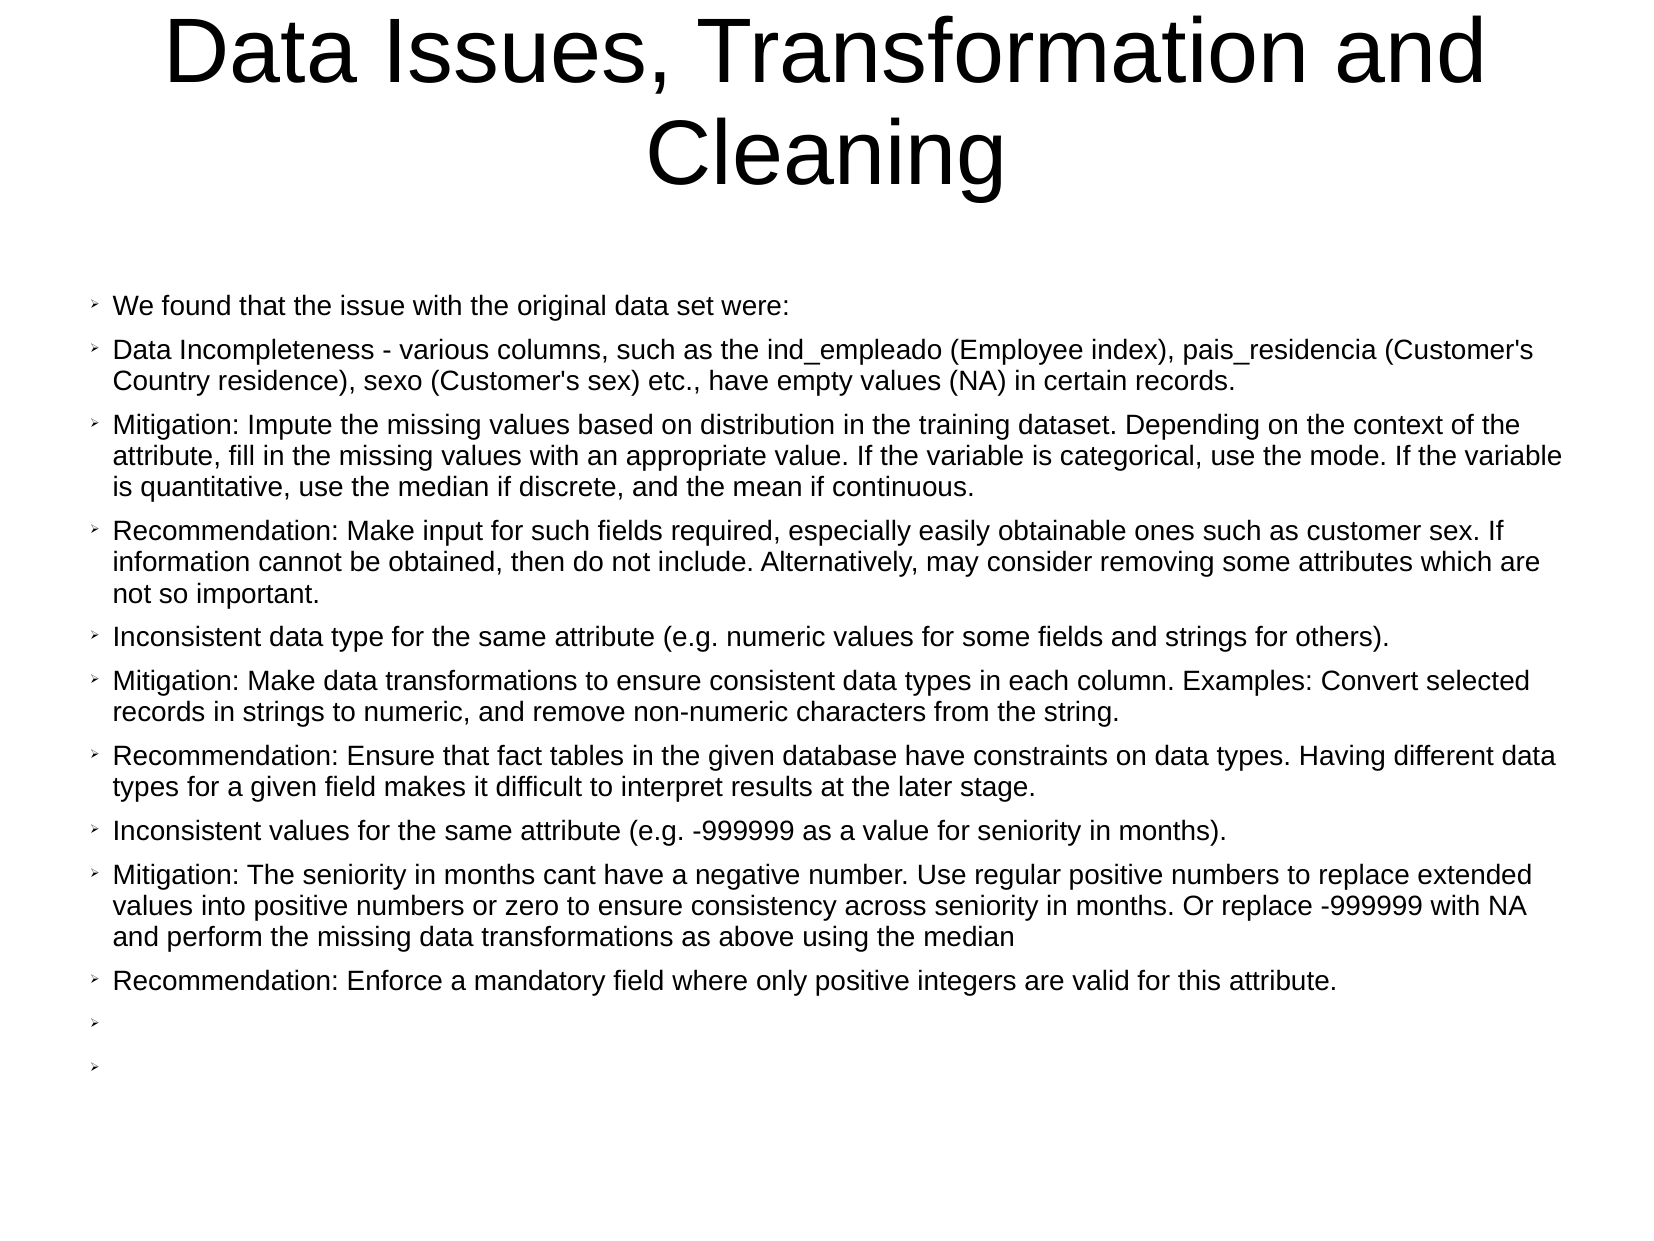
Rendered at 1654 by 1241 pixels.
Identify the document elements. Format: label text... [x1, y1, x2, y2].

title Data Issues, Transformation and Cleaning [82, 0, 1571, 290]
list We found that the issue with the original data set were: Data Incompleteness - various columns, such as the ind_empleado (Employee index), pais_residencia (Customer's Country residence), sexo (Customer's sex) etc., have empty values (NA) in certain records. Mitigation: Impute the missing values based on distribution in the training dataset. Depending on the context of the attribute, fill in the missing values with an appropriate value. If the variable is categorical, use the mode. If the variable is quantitative, use the median if discrete, and the mean if continuous. Recommendation: Make input for such fields required, especially easily obtainable ones such as customer sex. If information cannot be obtained, then do not include. Alternatively, may consider removing some attributes which are not so important. Inconsistent data type for the same attribute (e.g. numeric values for some fields and strings for others). Mitigation: Make data transformations to ensure consistent data types in each column. Examples: Convert selected records in strings to numeric, and remove non-numeric characters from the string. Recommendation: Ensure that fact tables in the given database have constraints on data types. Having different data types for a given field makes it difficult to interpret results at the later stage. Inconsistent values for the same attribute (e.g. -999999 as a value for seniority in months). Mitigation: The seniority in months cant have a negative number. Use regular positive numbers to replace extended values into positive numbers or zero to ensure consistency across seniority in months. Or replace -999999 with NA and perform the missing data transformations as above using the median Recommendation: Enforce a mandatory field where only positive integers are valid for this attribute. [82, 290, 1571, 1010]
